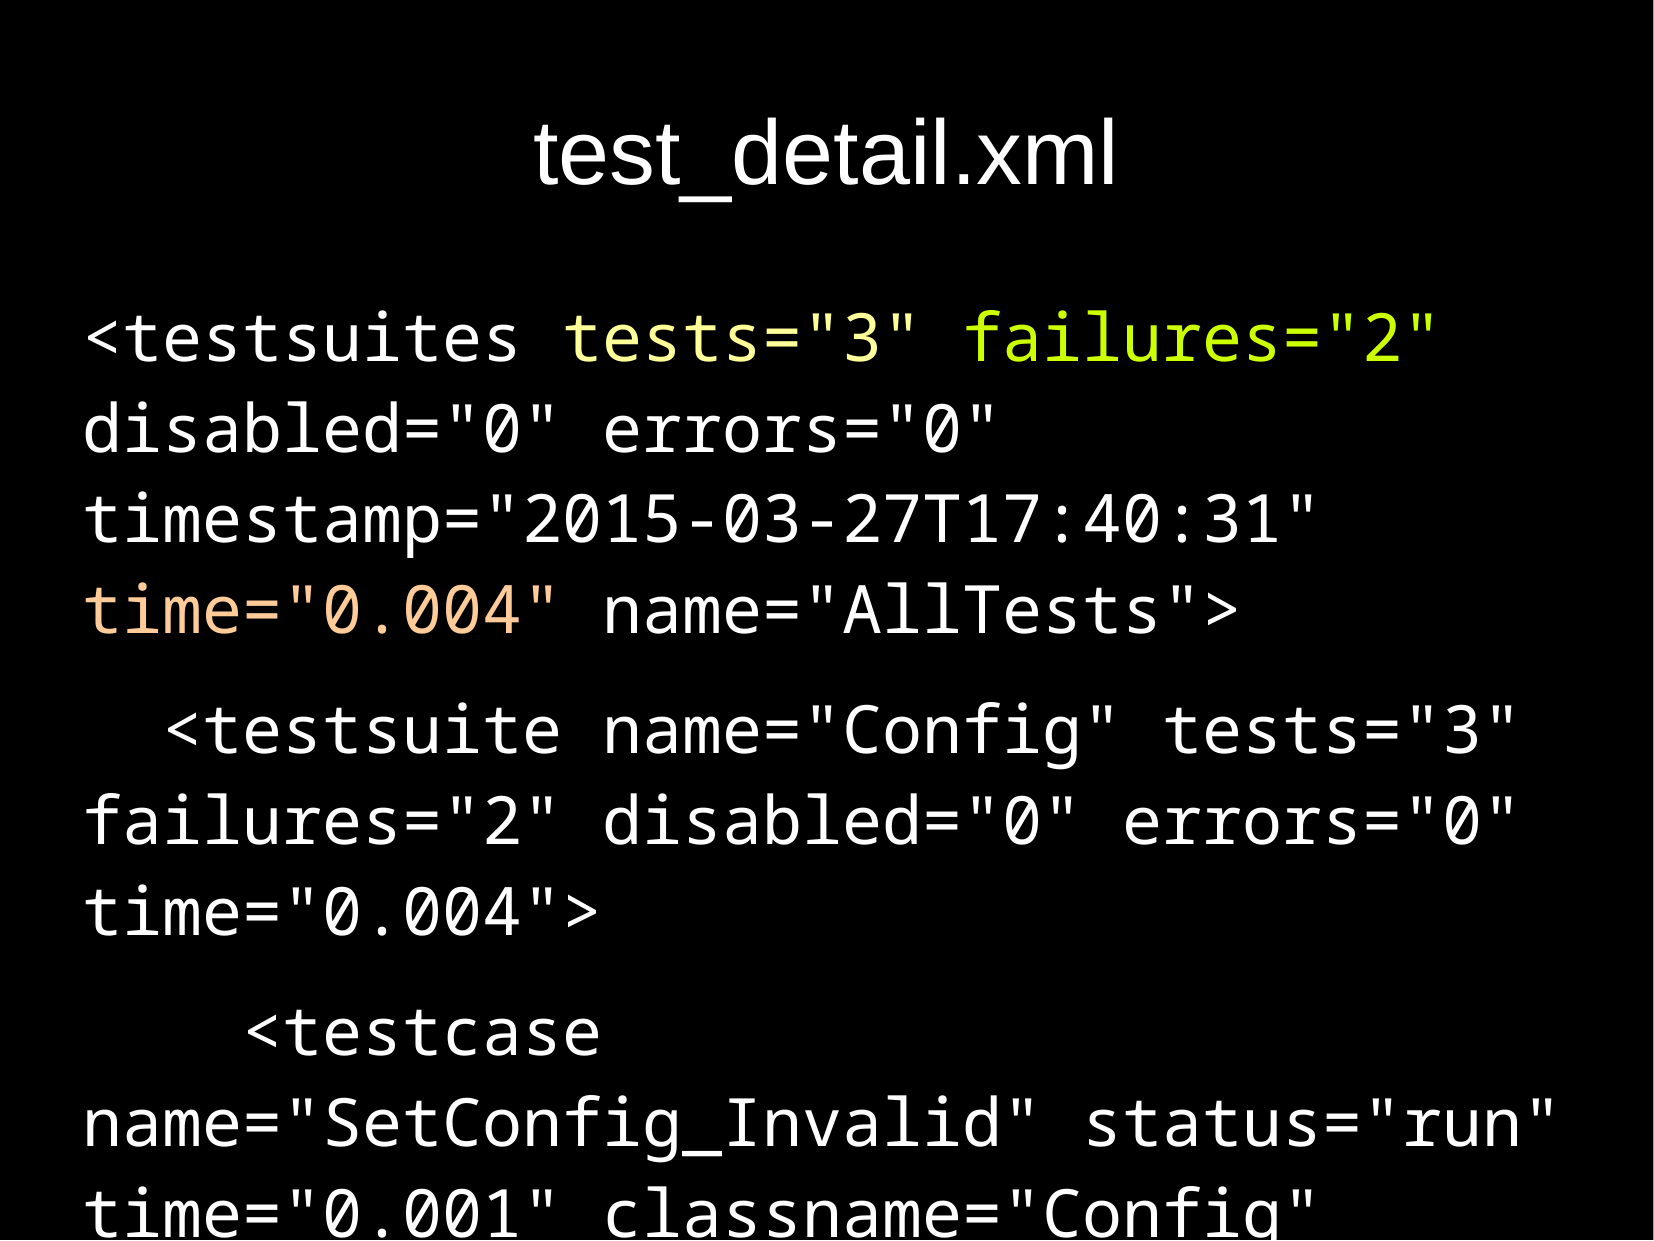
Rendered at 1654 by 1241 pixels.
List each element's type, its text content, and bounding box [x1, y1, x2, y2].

title test_detail.xml [82, 49, 1571, 257]
list <testsuites tests="3" failures="2" disabled="0" errors="0" timestamp="2015-03-27T17:40:31" time="0.004" name="AllTests"> <testsuite name="Config" tests="3" failures="2" disabled="0" errors="0" time="0.004"> <testcase name="SetConfig_Invalid" status="run" time="0.001" classname="Config" Get_Last_Error="No such file or directory" /> <testcase name="SetConfig_Valid" status="run" time="0.001" classname="Config" Get_Last_Error="FATAL: database &quot;logprod_p2&quot; does not exist&#x0A;"> <failure message="../service/tpm-p2-link/tests/config.cpp:19&#x0A;Value of: rsOK&#x0A; Actual: 0&#x0A;Expected: Set_Config(configFileName)&#x0A;Which is: 101" type=""><![CDATA[../service/tpm-p2-link/tests/config.cpp:19 Value of: rsOK Actual: 0 Expected: Set_Config(configFileName) Which is: 101]]></failure> </testcase> <testcase name="ConnectDB" status="run" time="0.002" classname="Config" ConnectDB="host=localhost dbname=logprod_p2 user=postgres password=&apos;&apos; client_encoding=UTF-8 application_name=tpmtests" Get_Last_Error="FATAL: database &quot;logprod_p2&quot; does not exist&#x0A;"> <failure message="unknown file&#x0A;C++ exception with description &quot;FATAL: database &quot;logprod_p2&quot; does not exist&#x0A;&quot; thrown in the test body." type=""><![CDATA[unknown file C++ exception with description "FATAL: database "logprod_p2" does not exist " thrown in the test body.]]></failure> </testcase> </testsuite> </testsuites> [82, 290, 1571, 1241]
